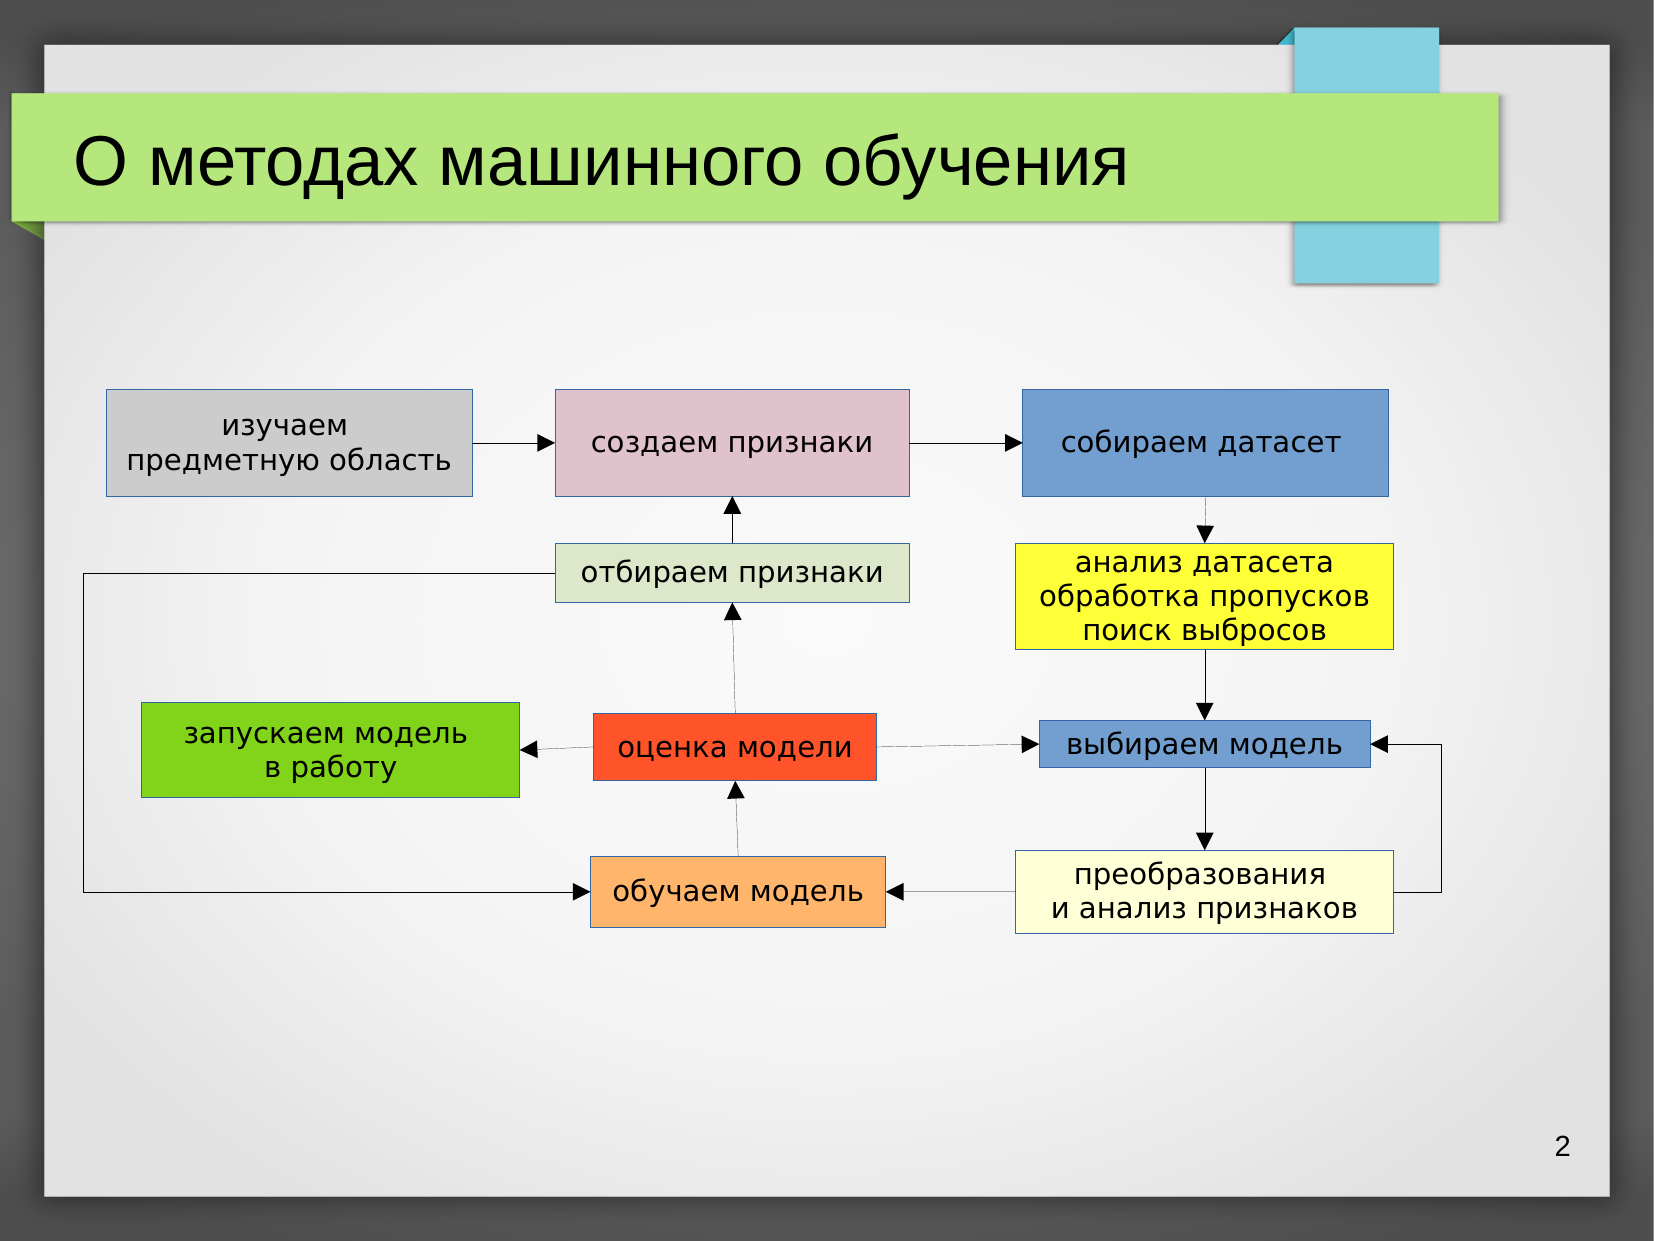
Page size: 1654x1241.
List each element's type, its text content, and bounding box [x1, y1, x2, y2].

text_box выбираем модель [1039, 720, 1371, 768]
text_box преобразования и анализ признаков [1015, 850, 1394, 934]
picture [0, 0, 1654, 1241]
title О методах машинного обучения [23, 121, 1182, 201]
text_box изучаем предметную область [106, 389, 473, 497]
text_box отбираем признаки [555, 543, 910, 603]
text_box анализ датасета обработка пропусков поиск выбросов [1015, 543, 1394, 650]
text_box создаем признаки [555, 389, 910, 497]
text_box собираем датасет [1022, 389, 1389, 497]
text_box обучаем модель [590, 856, 886, 928]
text_box оценка модели [593, 713, 877, 781]
text_box запускаем модель в работу [141, 702, 520, 798]
